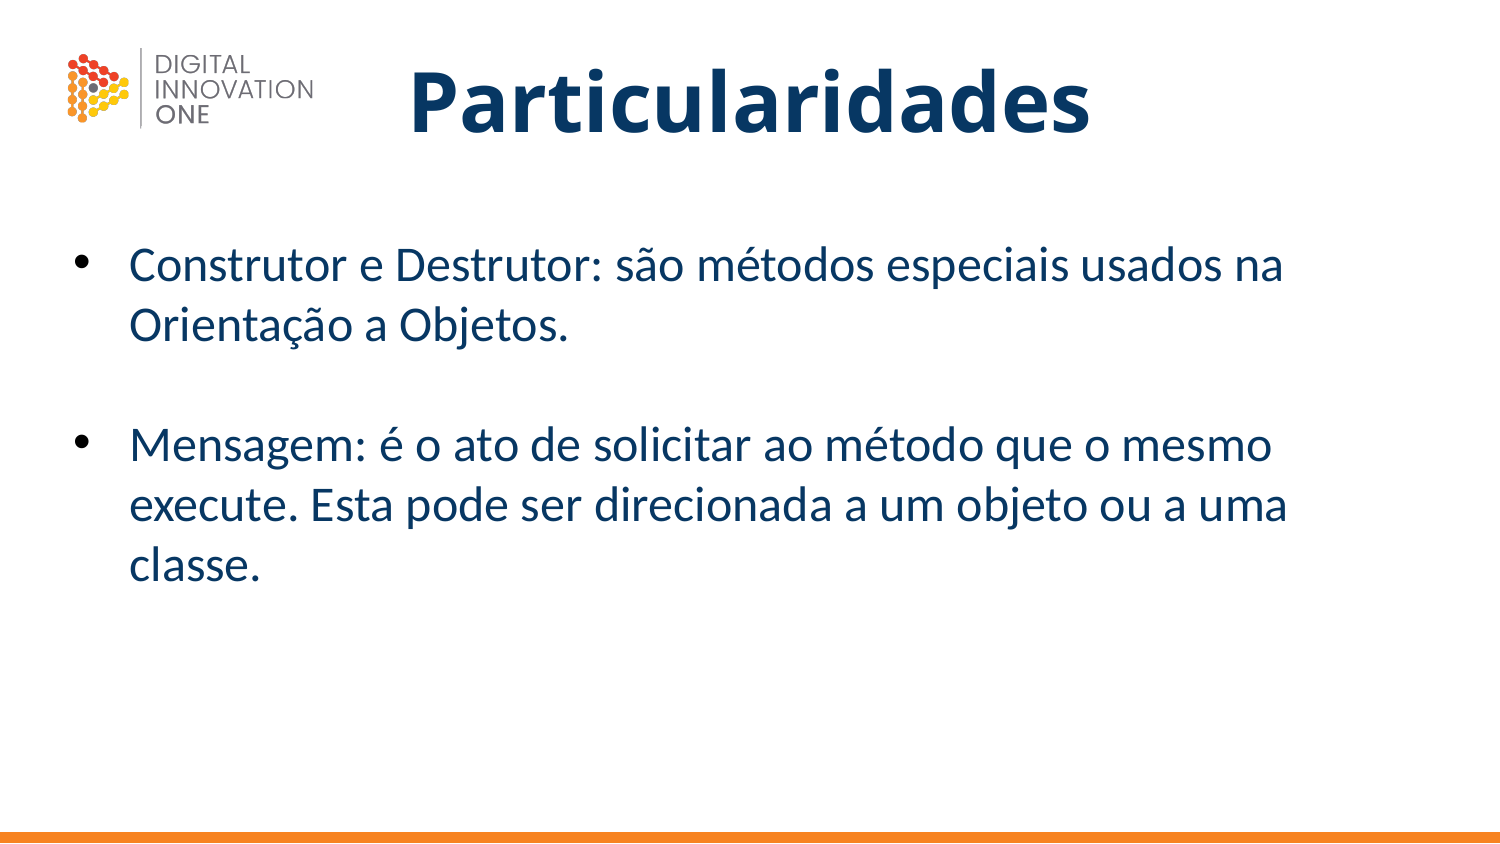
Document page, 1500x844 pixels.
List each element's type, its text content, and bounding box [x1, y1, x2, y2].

subtitle Particularidades [51, 50, 1449, 148]
picture [51, 39, 330, 137]
text_box [0, 832, 1500, 843]
text_box Construtor e Destrutor: são métodos especiais usados na Orientação a Objetos. Mensagem: é o ato de solicitar ao método que o mesmo execute. Esta pode ser direcionada a um objeto ou a uma classe. [58, 216, 1449, 717]
